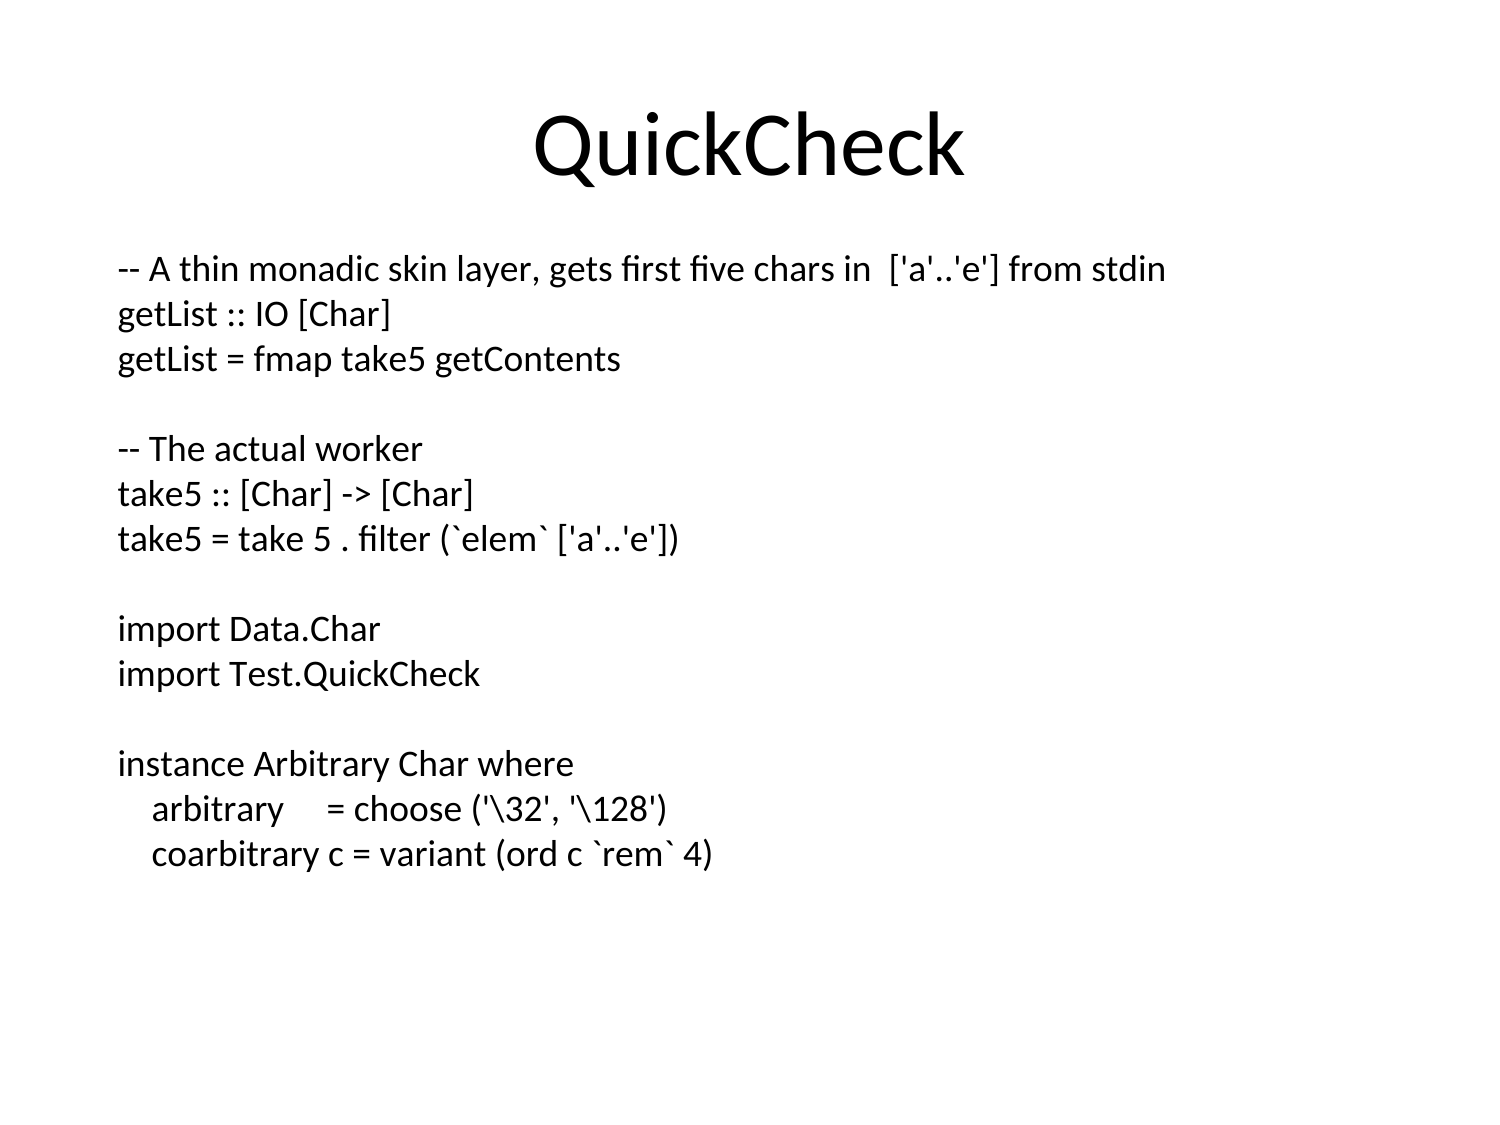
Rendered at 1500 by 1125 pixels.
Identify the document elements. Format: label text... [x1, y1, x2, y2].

text_box QuickCheck [75, 45, 1426, 233]
text_box -- A thin monadic skin layer, gets first five chars in ['a'..'e'] from stdin getList :: IO [Char] getList = fmap take5 getContents -- The actual worker take5 :: [Char] -> [Char] take5 = take 5 . filter (`elem` ['a'..'e']) import Data.Char import Test.QuickCheck instance Arbitrary Char where arbitrary = choose ('\32', '\128') coarbitrary c = variant (ord c `rem` 4) [102, 236, 1183, 882]
